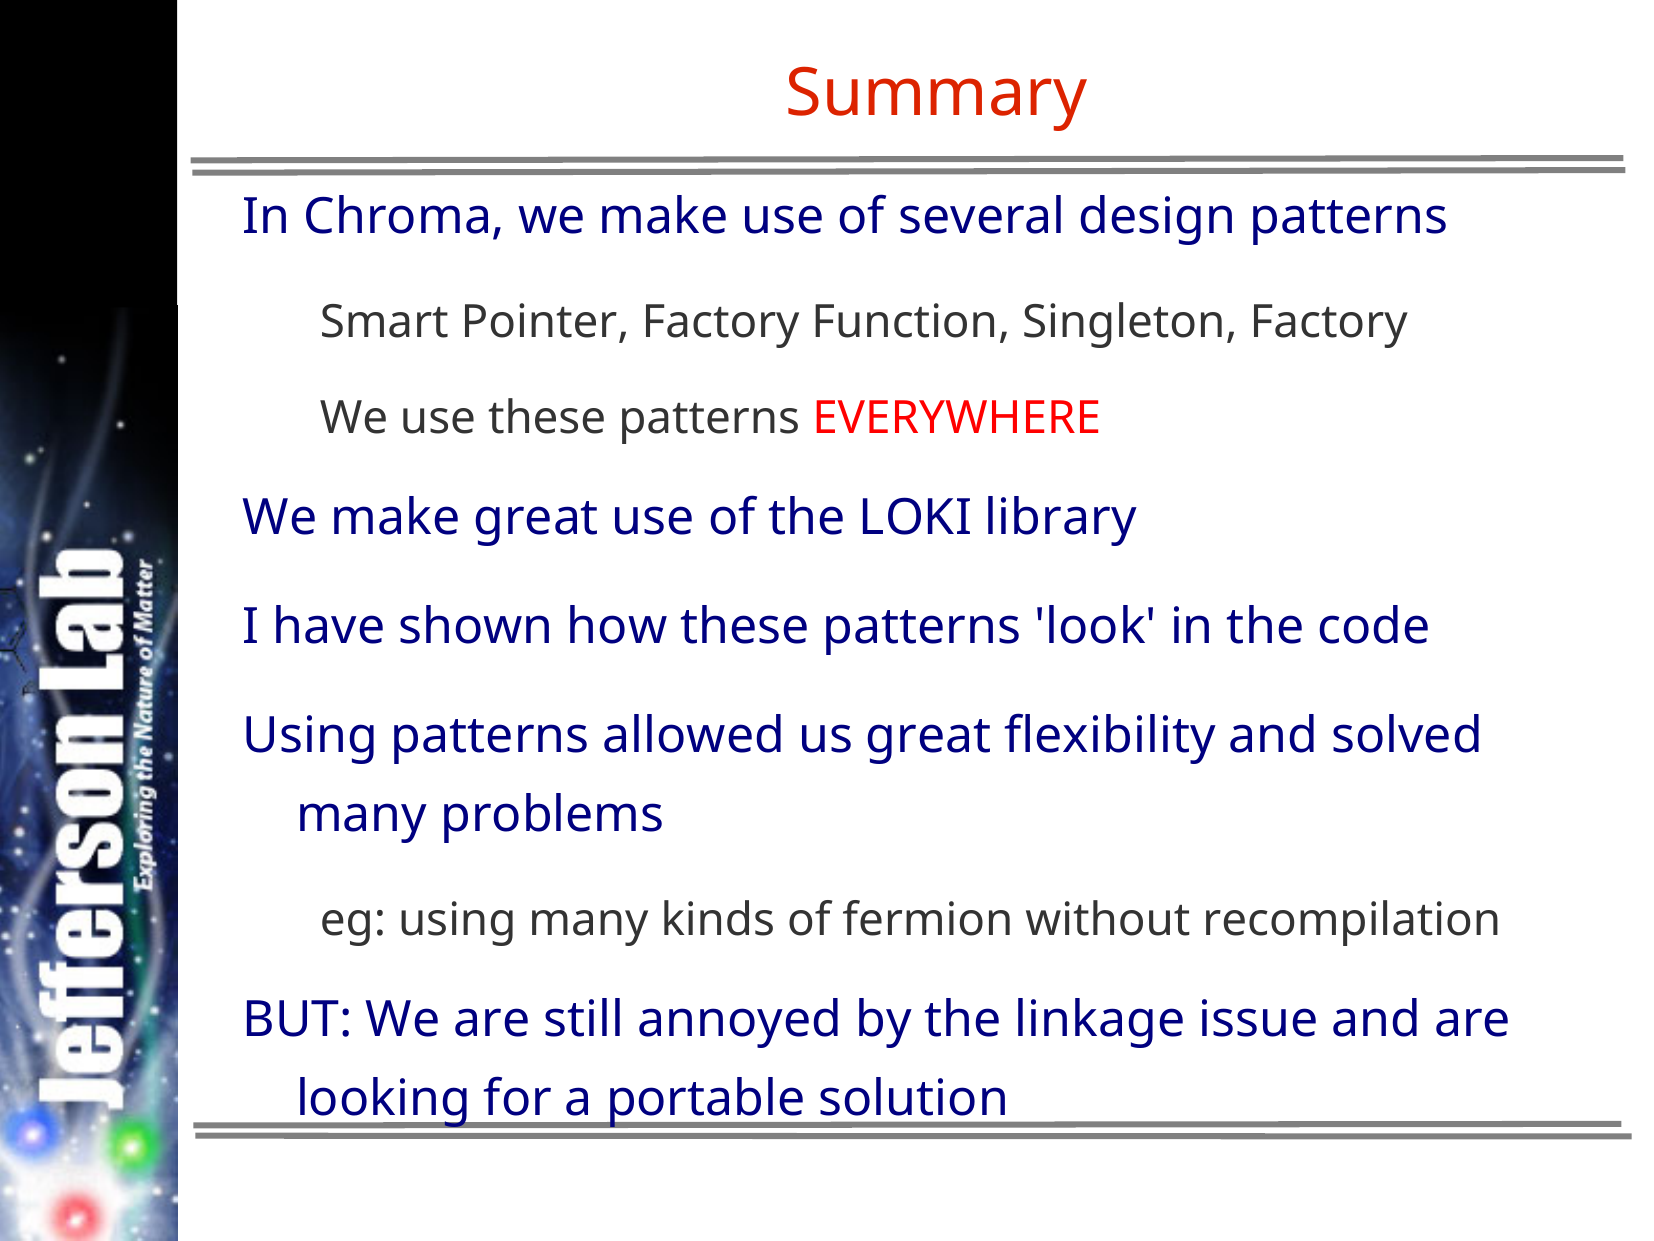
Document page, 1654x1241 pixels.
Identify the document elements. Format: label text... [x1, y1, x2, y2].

title Summary [235, 17, 1638, 149]
list In Chroma, we make use of several design patterns Smart Pointer, Factory Function, Singleton, Factory We use these patterns EVERYWHERE We make great use of the LOKI library I have shown how these patterns 'look' in the code Using patterns allowed us great flexibility and solved many problems eg: using many kinds of fermion without recompilation BUT: We are still annoyed by the linkage issue and are looking for a portable solution [225, 169, 1626, 1155]
picture [0, 308, 178, 1241]
